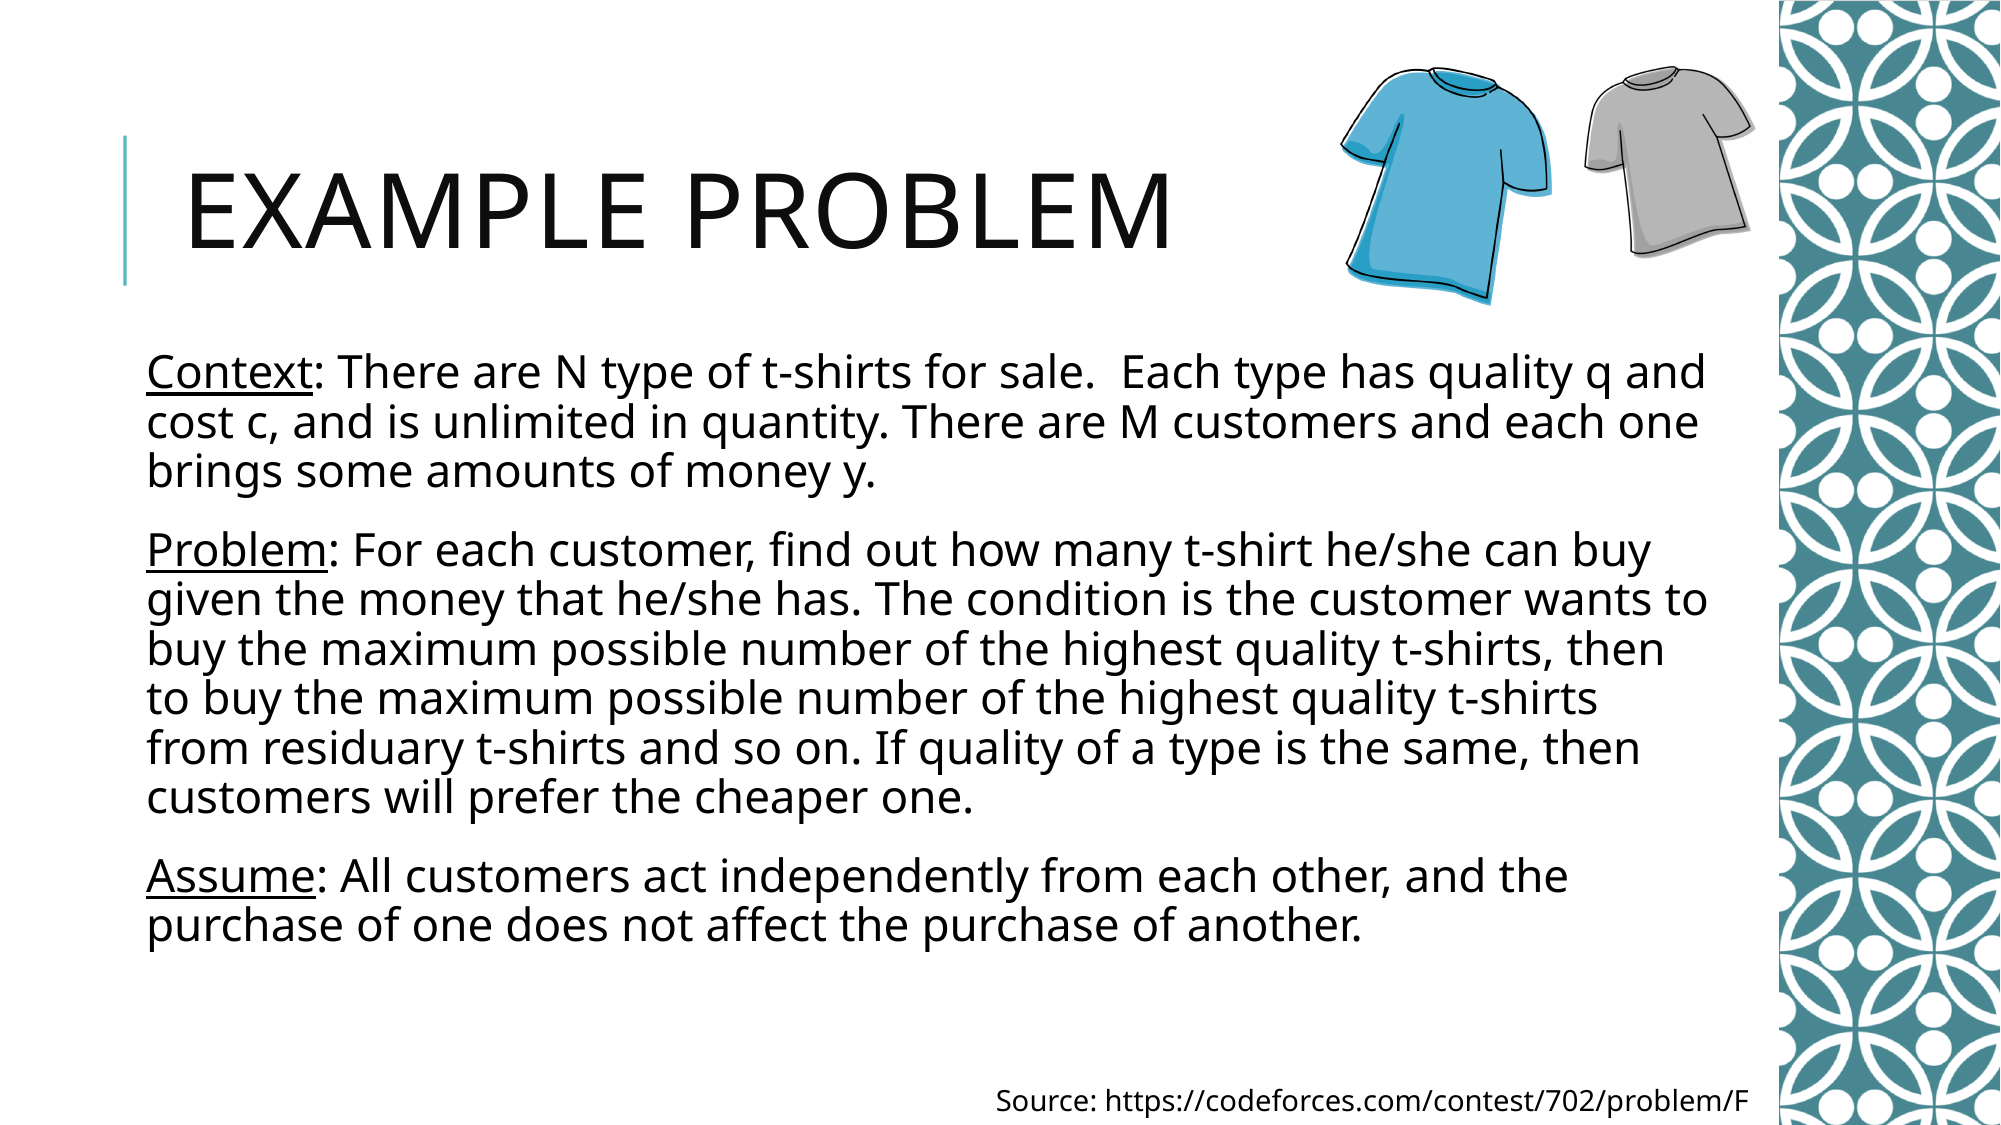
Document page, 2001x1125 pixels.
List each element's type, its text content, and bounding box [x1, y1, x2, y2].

picture [1314, 0, 2001, 1125]
text_box Source: https://codeforces.com/contest/702/problem/F [981, 1075, 1765, 1125]
title Example problem [168, 96, 1763, 342]
list Context: There are N type of t-shirts for sale. Each type has quality q and cost c, and is unlimited in quantity. There are M customers and each one brings some amounts of money y. Problem: For each customer, find out how many t-shirt he/she can buy given the money that he/she has. The condition is the customer wants to buy the maximum possible number of the highest quality t-shirts, then to buy the maximum possible number of the highest quality t-shirts from residuary t-shirts and so on. If quality of a type is the same, then customers will prefer the cheaper one. Assume: All customers act independently from each other, and the purchase of one does not affect the purchase of another. [123, 341, 1718, 1002]
